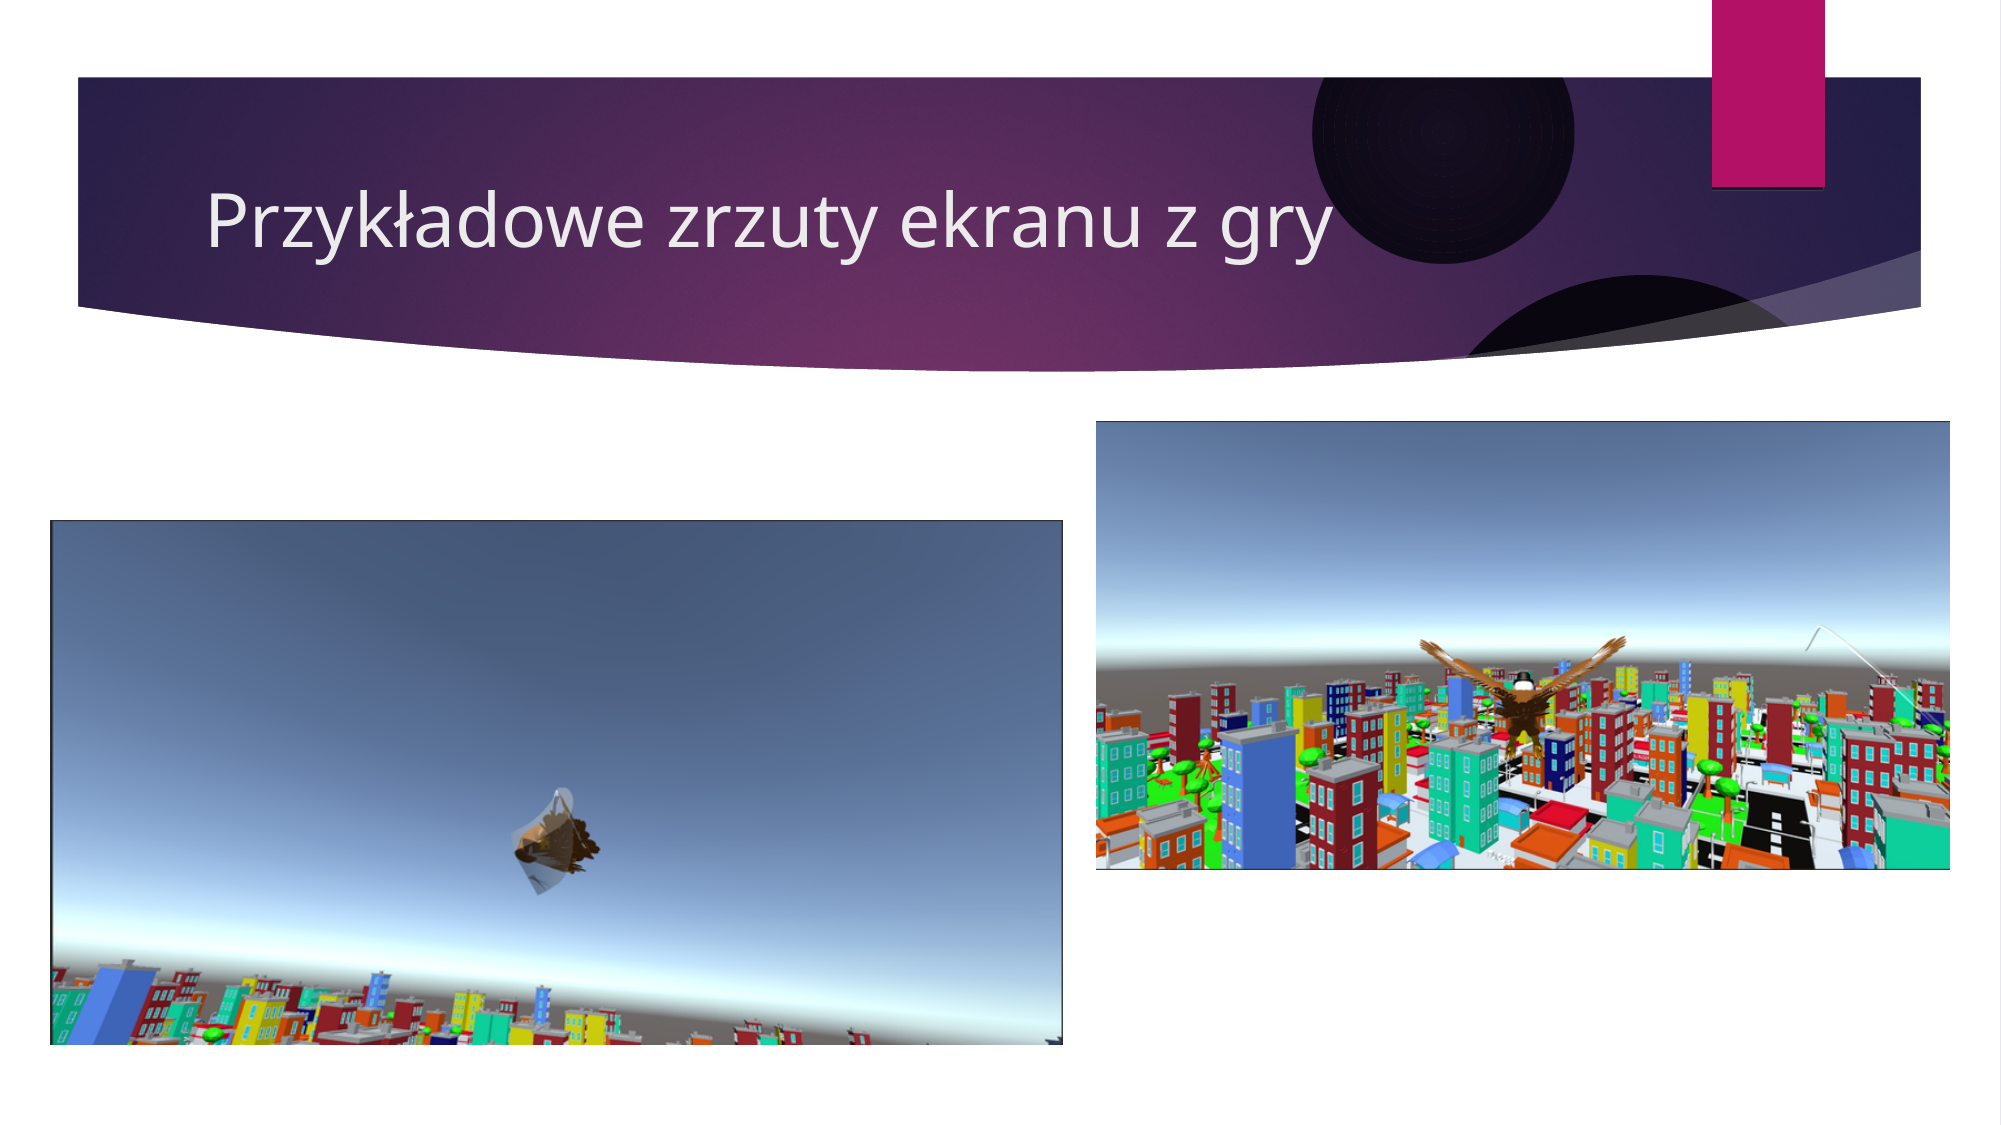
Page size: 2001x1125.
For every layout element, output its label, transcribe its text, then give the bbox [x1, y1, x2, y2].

picture [50, 520, 1063, 1045]
title Przykładowe zrzuty ekranu z gry [189, 159, 1627, 276]
picture [1096, 421, 1950, 870]
